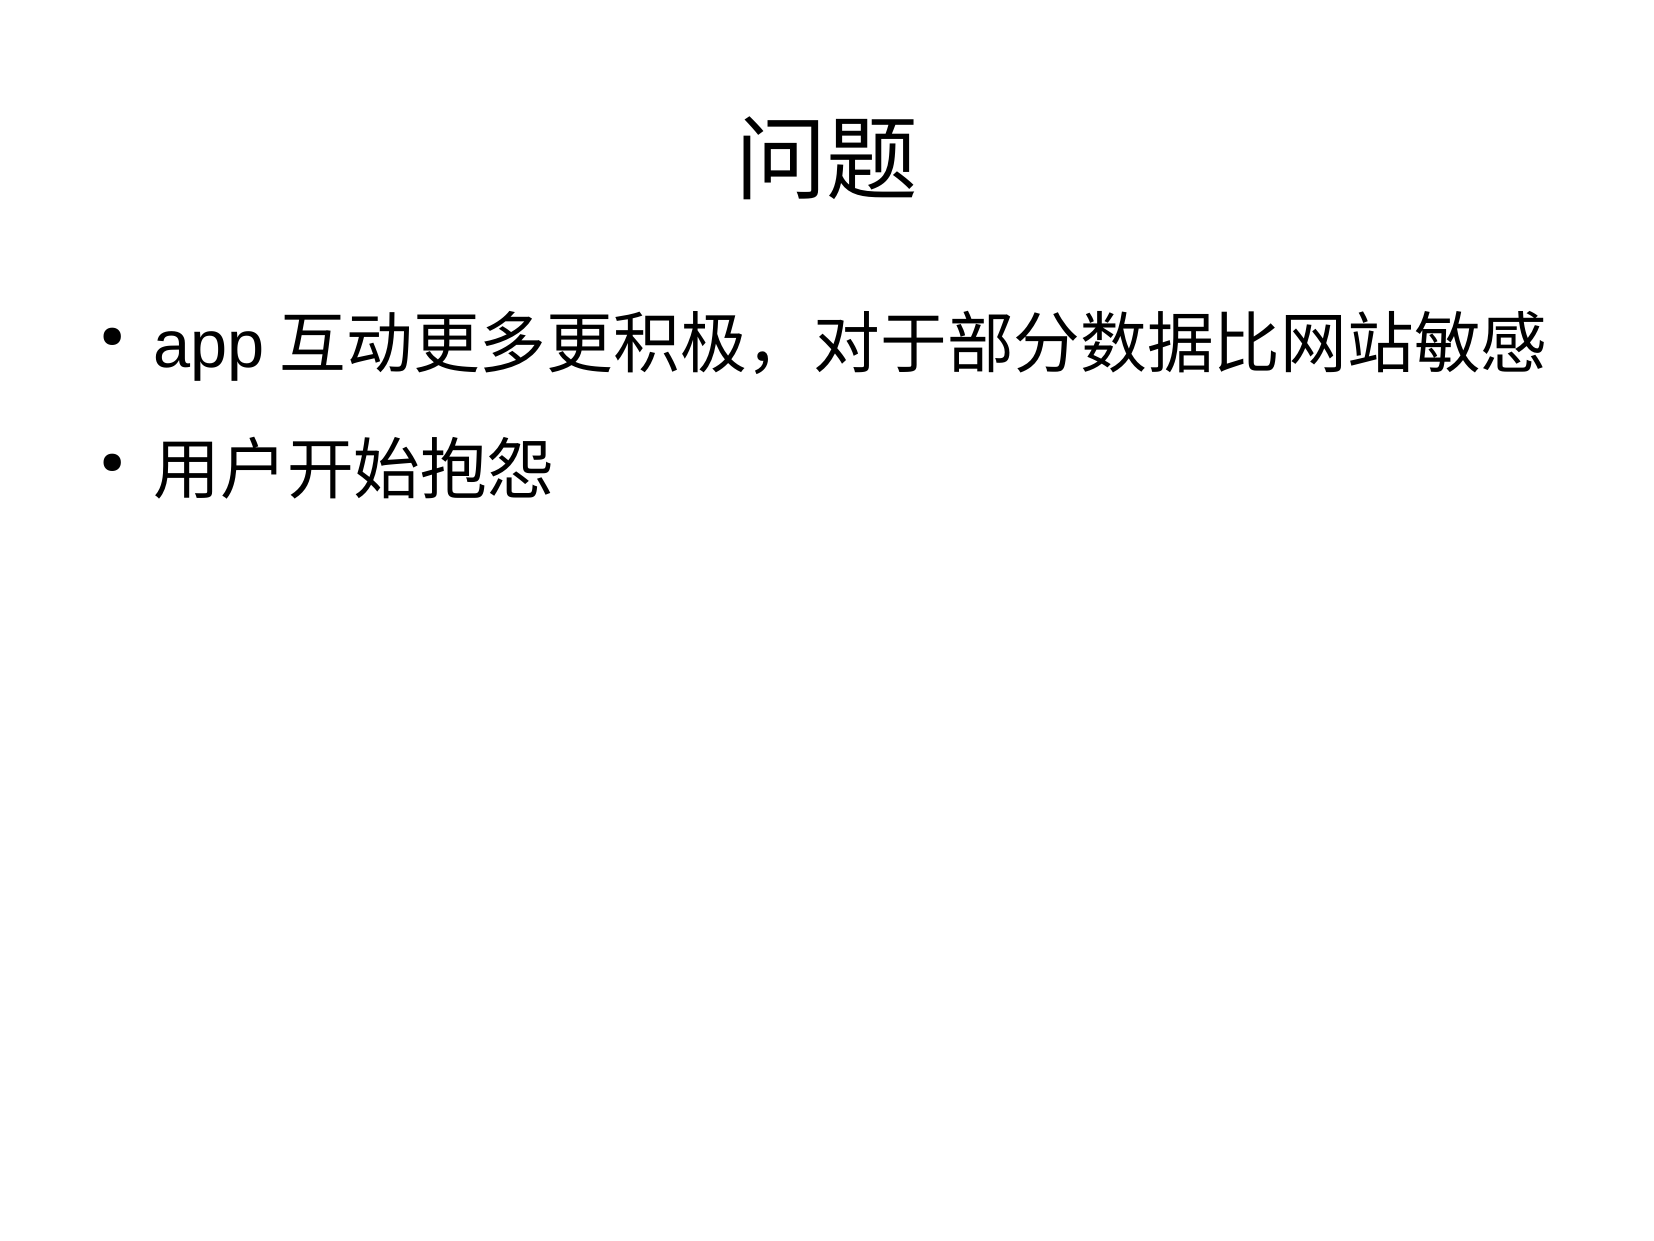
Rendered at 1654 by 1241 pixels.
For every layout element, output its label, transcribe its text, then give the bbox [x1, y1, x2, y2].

title 问题 [82, 49, 1571, 257]
list app互动更多更积极，对于部分数据比网站敏感 用户开始抱怨 [82, 290, 1571, 1109]
